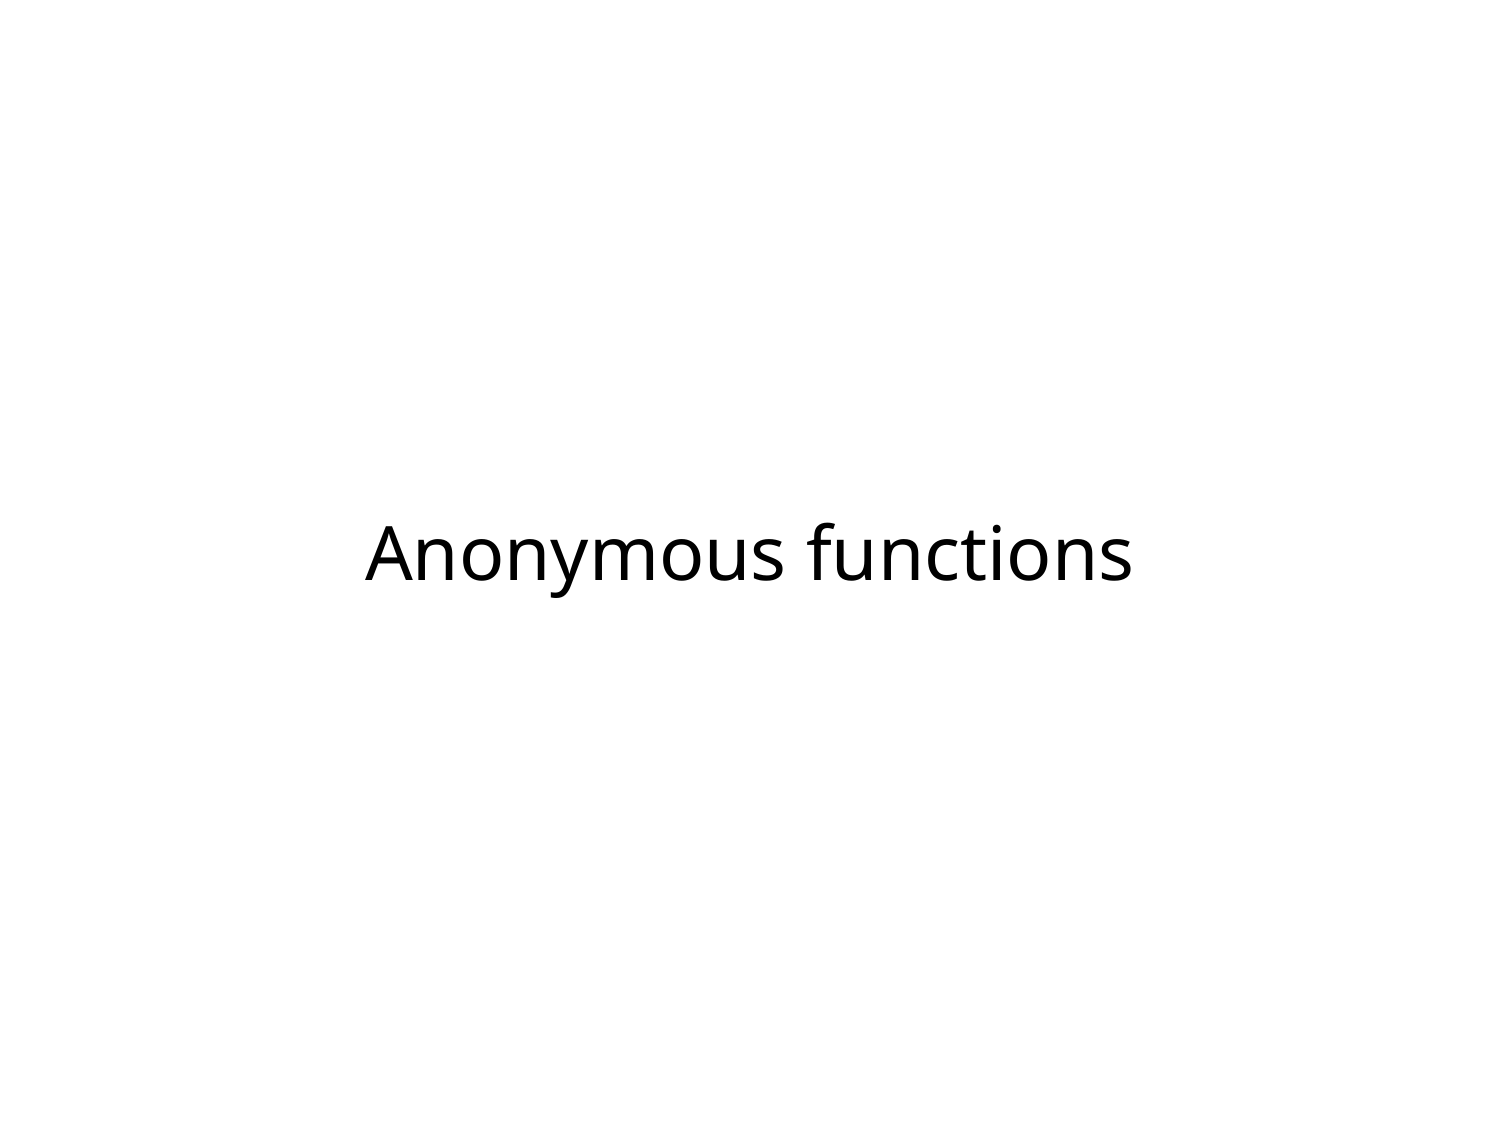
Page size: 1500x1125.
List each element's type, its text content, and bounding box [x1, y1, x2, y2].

title Anonymous functions [51, 458, 1449, 643]
